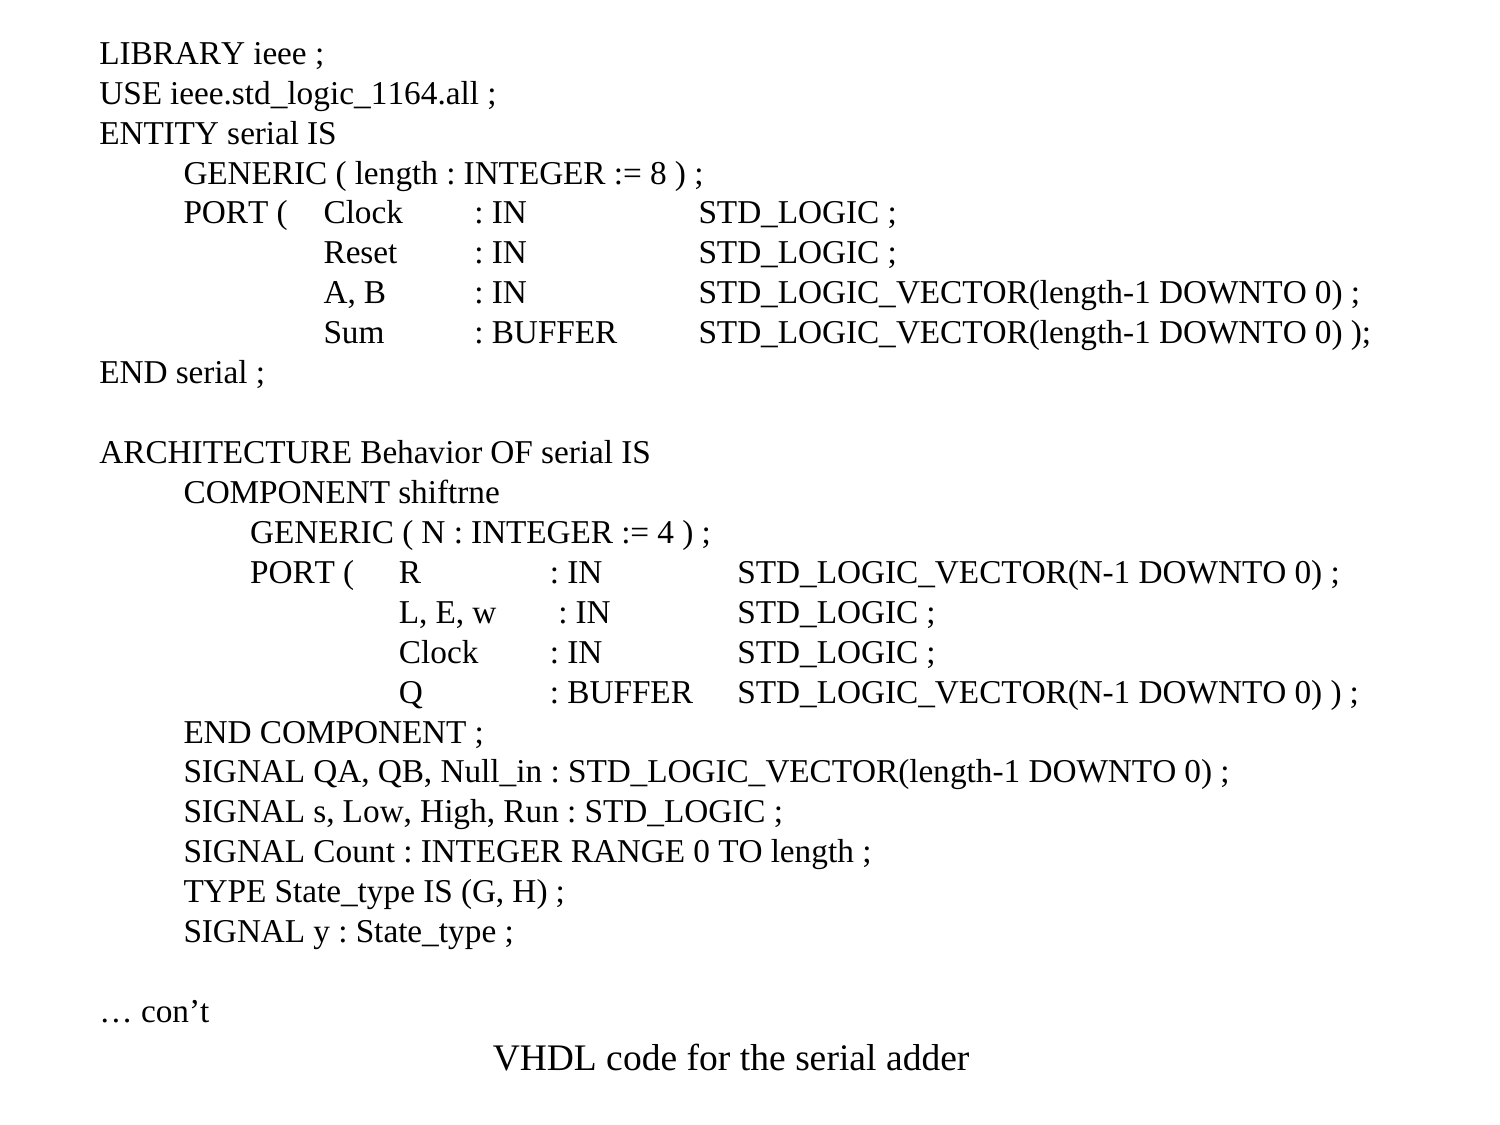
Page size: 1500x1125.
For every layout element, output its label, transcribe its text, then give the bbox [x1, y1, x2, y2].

text_box VHDL code for the serial adder [124, 1037, 1339, 1101]
text_box LIBRARY ieee ; USE ieee.std_logic_1164.all ; ENTITY serial IS GENERIC ( length : INTEGER := 8 ) ; PORT ( Clock : IN STD_LOGIC ; Reset : IN STD_LOGIC ; A, B : IN STD_LOGIC_VECTOR(length-1 DOWNTO 0) ; Sum : BUFFER STD_LOGIC_VECTOR(length-1 DOWNTO 0) ); END serial ; ARCHITECTURE Behavior OF serial IS COMPONENT shiftrne GENERIC ( N : INTEGER := 4 ) ; PORT ( R : IN STD_LOGIC_VECTOR(N-1 DOWNTO 0) ; L, E, w : IN STD_LOGIC ; Clock : IN STD_LOGIC ; Q : BUFFER STD_LOGIC_VECTOR(N-1 DOWNTO 0) ) ; END COMPONENT ; SIGNAL QA, QB, Null_in : STD_LOGIC_VECTOR(length-1 DOWNTO 0) ; SIGNAL s, Low, High, Run : STD_LOGIC ; SIGNAL Count : INTEGER RANGE 0 TO length ; TYPE State_type IS (G, H) ; SIGNAL y : State_type ; … con’t [84, 23, 1388, 1037]
